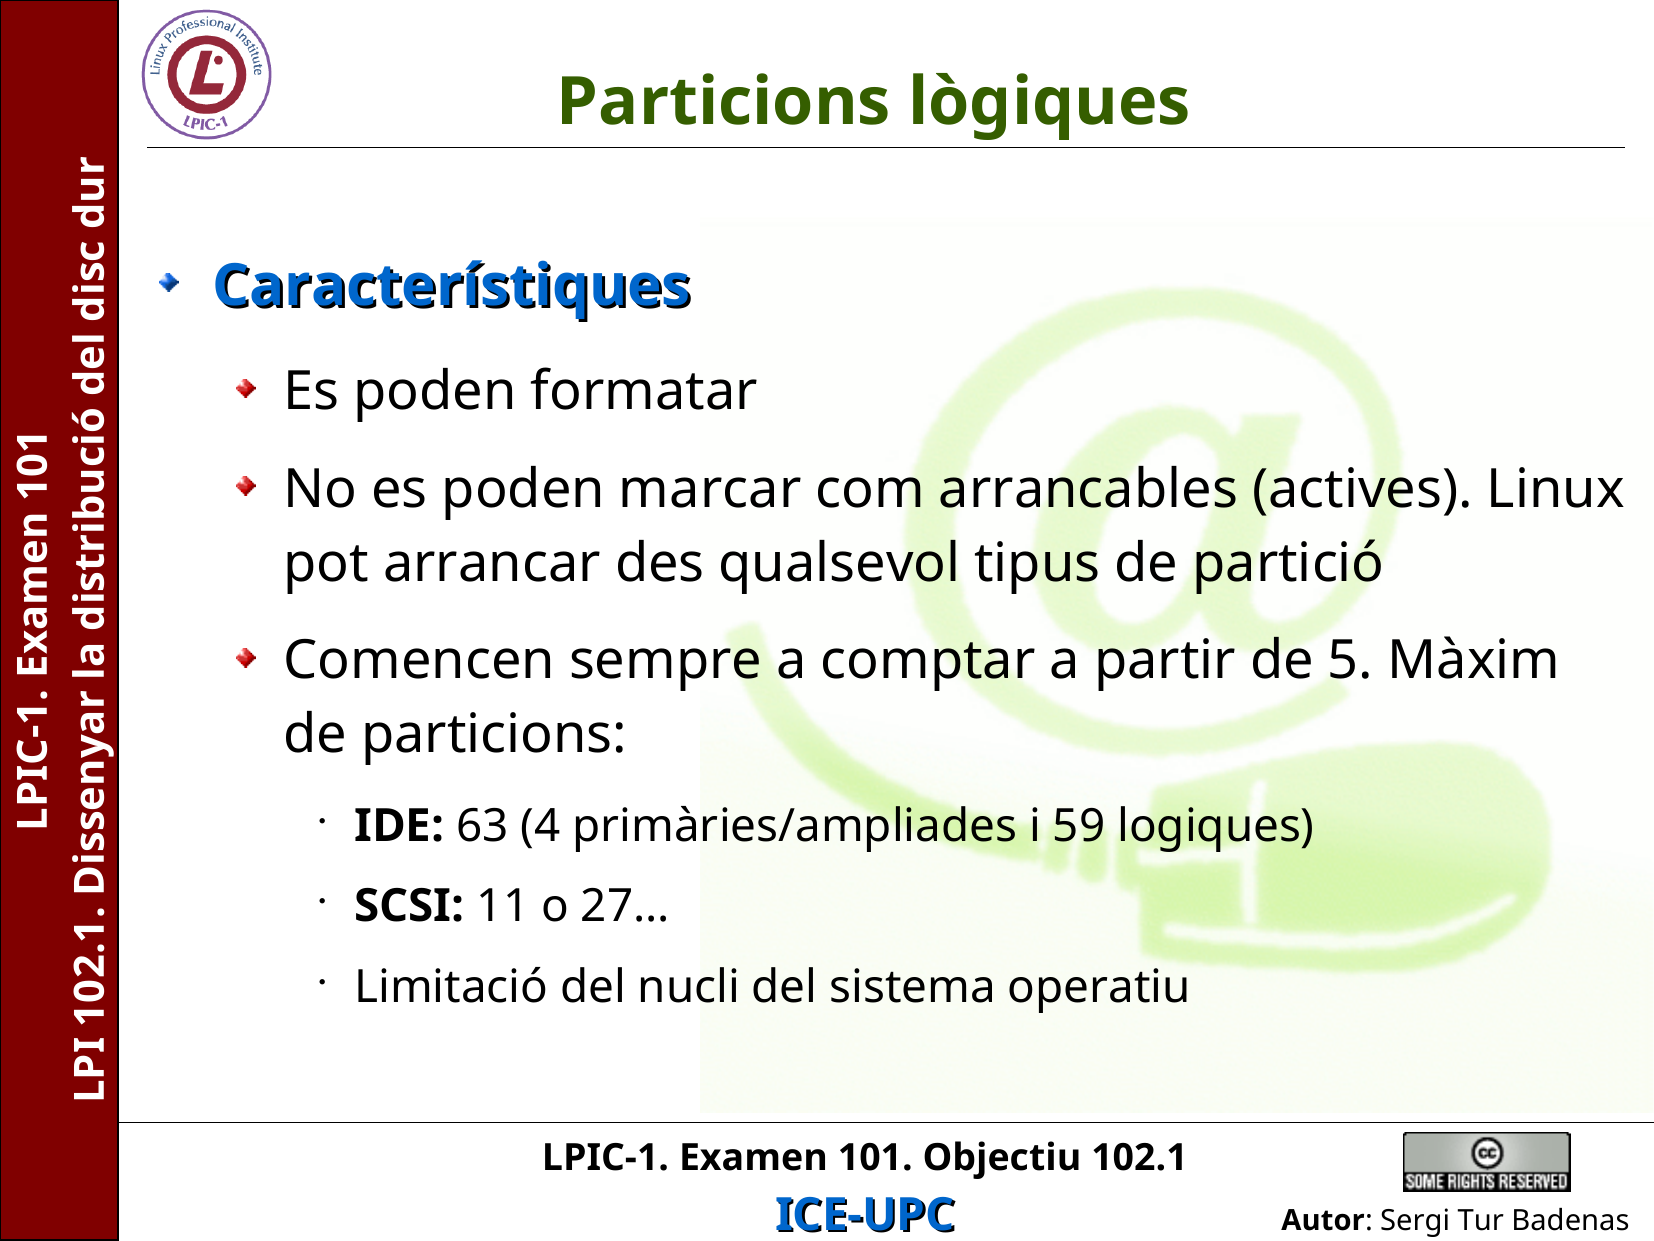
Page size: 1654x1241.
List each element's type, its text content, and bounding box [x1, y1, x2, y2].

picture [1403, 1132, 1571, 1192]
picture [135, 5, 277, 55]
picture [700, 217, 1654, 1113]
list Característiques Es poden formatar No es poden marcar com arrancables (actives). Linux pot arrancar des qualsevol tipus de partició Comencen sempre a comptar a partir de 5. Màxim de particions: IDE: 63 (4 primàries/ampliades i 59 logiques) SCSI: 11 o 27... Limitació del nucli del sistema operatiu [141, 242, 1630, 1078]
title Particions lògiques [129, 55, 1619, 142]
